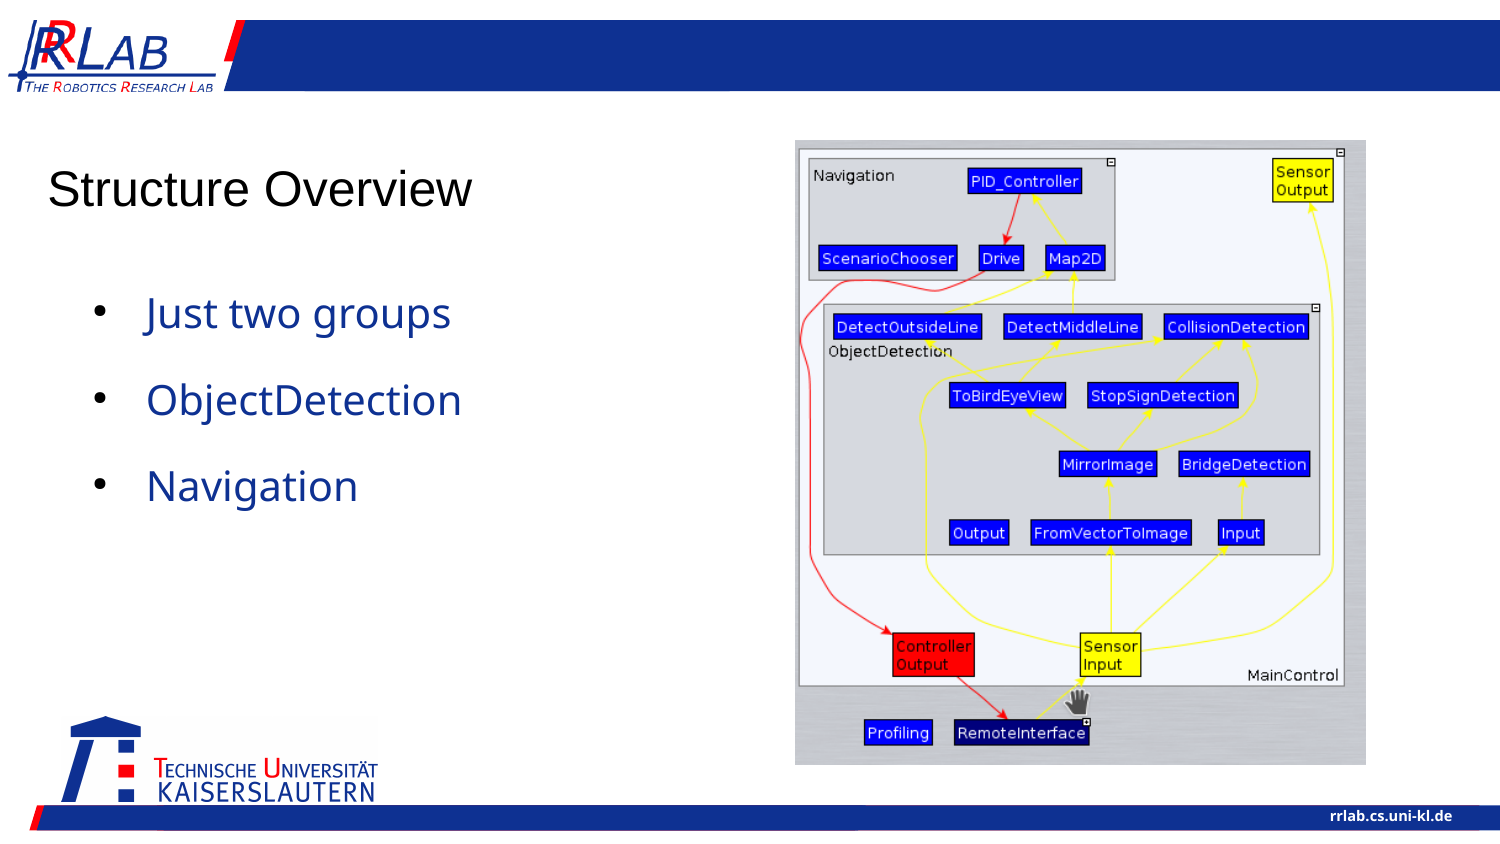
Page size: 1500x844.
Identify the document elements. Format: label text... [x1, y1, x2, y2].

picture [795, 140, 1366, 766]
picture [8, 20, 216, 92]
list Just two groups ObjectDetection Navigation [75, 197, 734, 687]
title Structure Overview [47, 93, 1453, 285]
picture [61, 716, 378, 802]
